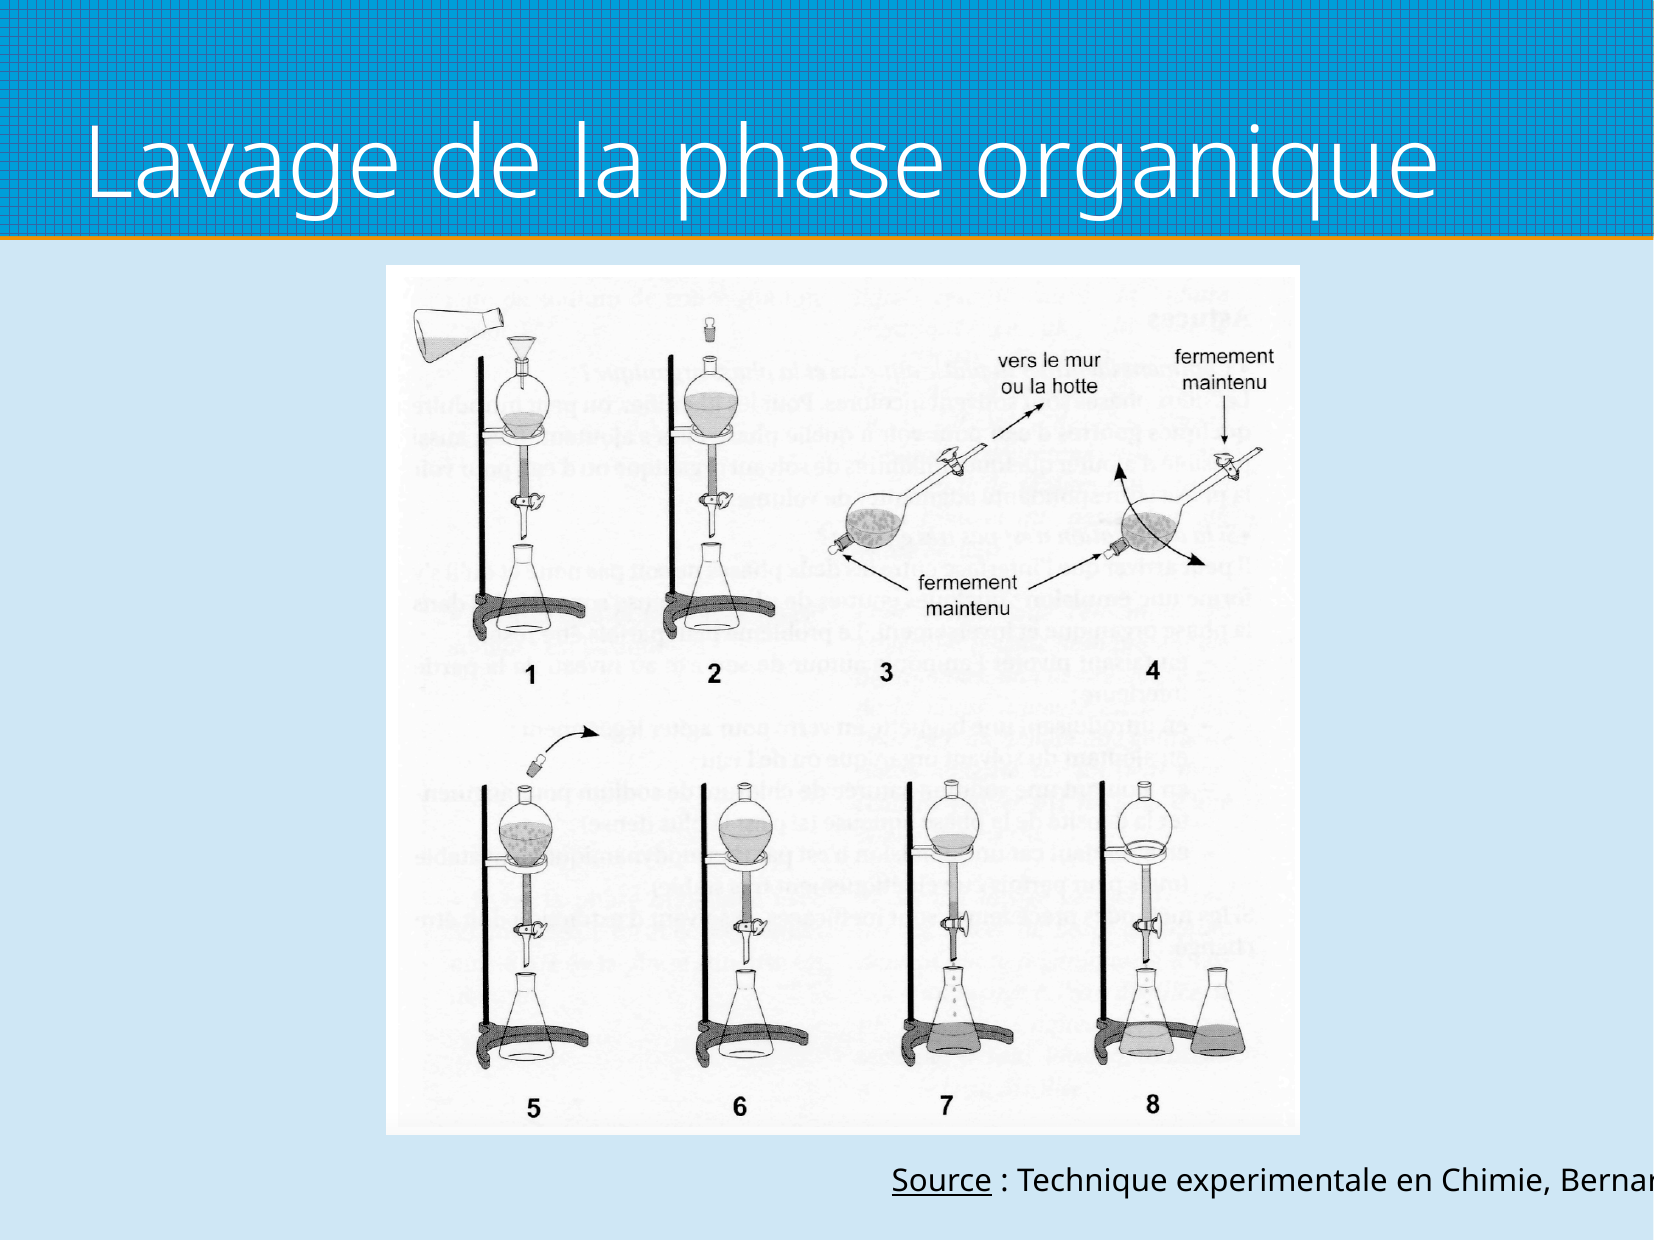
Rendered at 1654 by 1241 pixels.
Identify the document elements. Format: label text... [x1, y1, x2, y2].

picture [386, 265, 1300, 1135]
text_box Source : Technique experimentale en Chimie, Bernard [885, 1134, 1654, 1225]
title Lavage de la phase organique [82, 19, 1571, 227]
